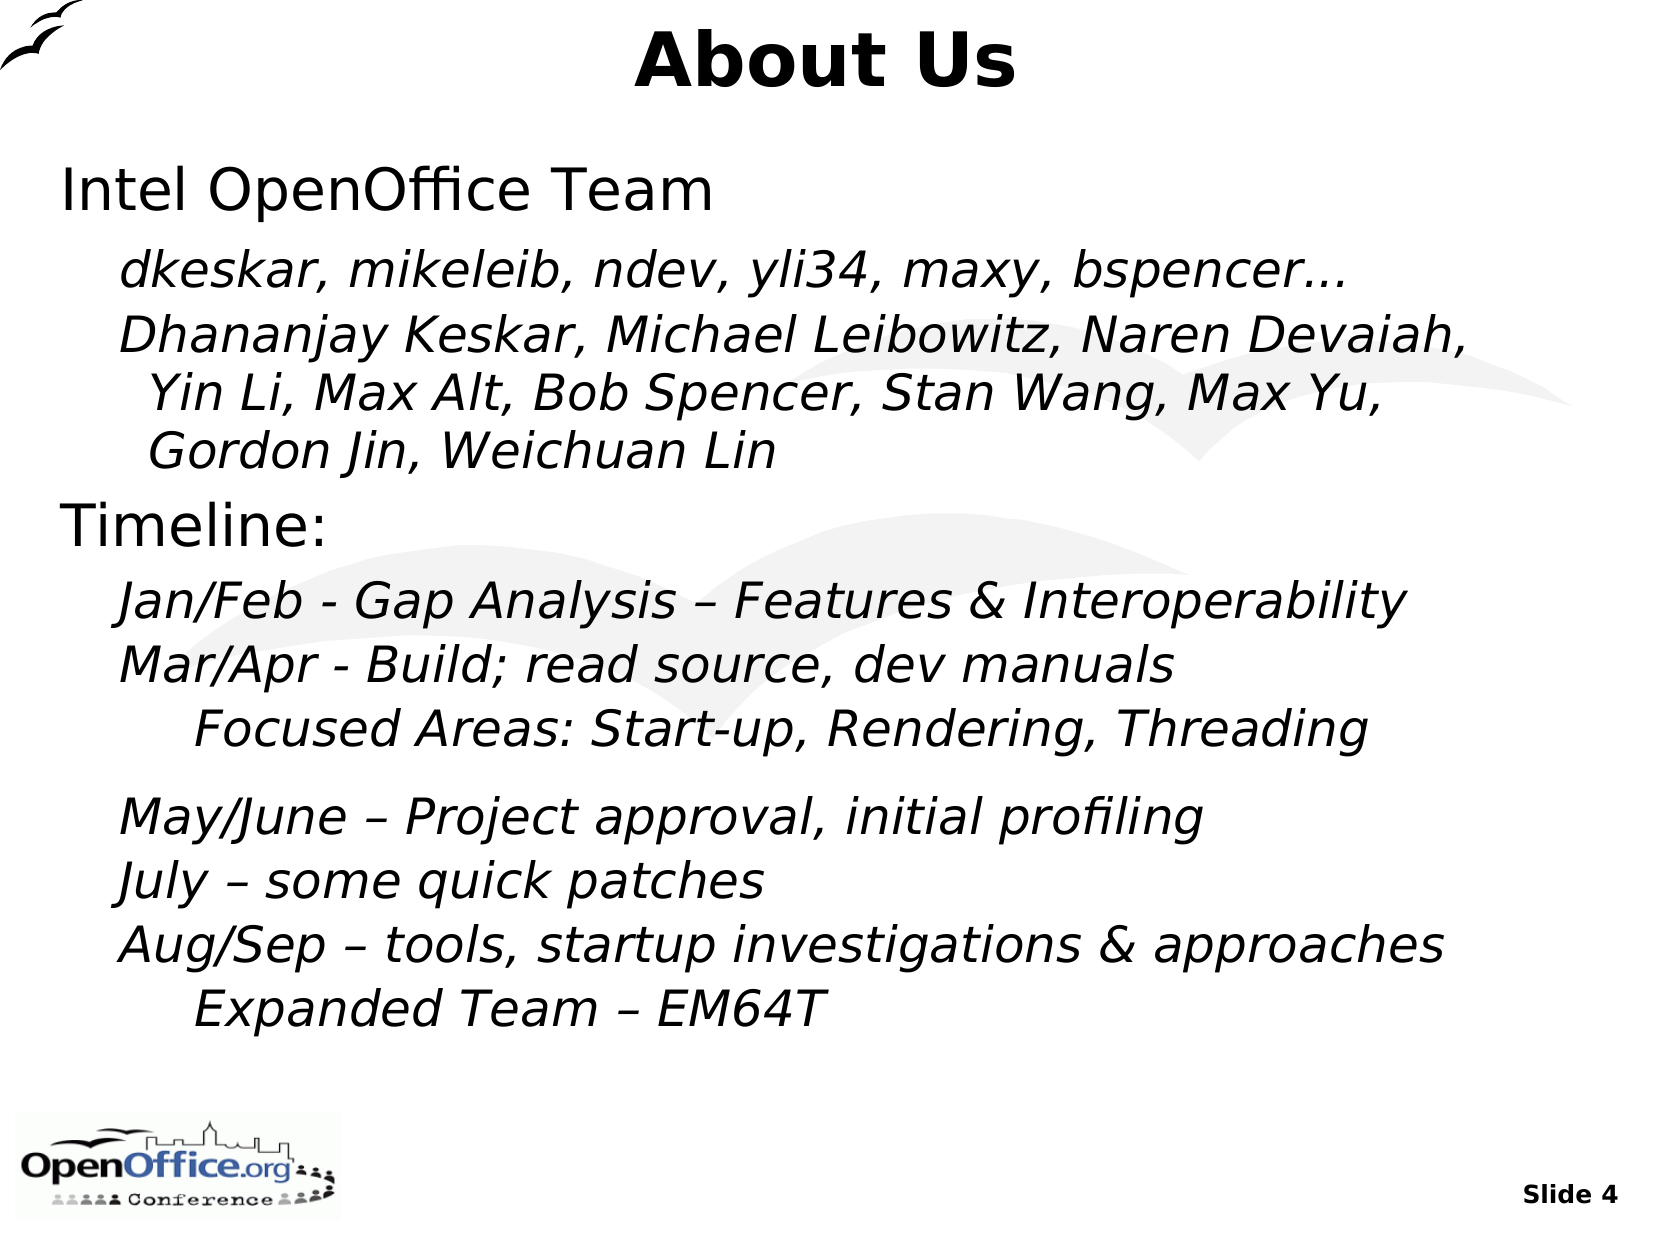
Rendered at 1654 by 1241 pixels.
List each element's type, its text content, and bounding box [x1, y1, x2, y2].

list Intel OpenOffice Team dkeskar, mikeleib, ndev, yli34, maxy, bspencer... Dhananjay Keskar, Michael Leibowitz, Naren Devaiah, Yin Li, Max Alt, Bob Spencer, Stan Wang, Max Yu, Gordon Jin, Weichuan Lin Timeline: Jan/Feb - Gap Analysis – Features & Interoperability Mar/Apr - Build; read source, dev manuals Focused Areas: Start-up, Rendering, Threading May/June – Project approval, initial profiling July – some quick patches Aug/Sep – tools, startup investigations & approaches Expanded Team – EM64T [60, 155, 1563, 1085]
title About Us [0, 0, 1654, 121]
picture [15, 1112, 341, 1220]
